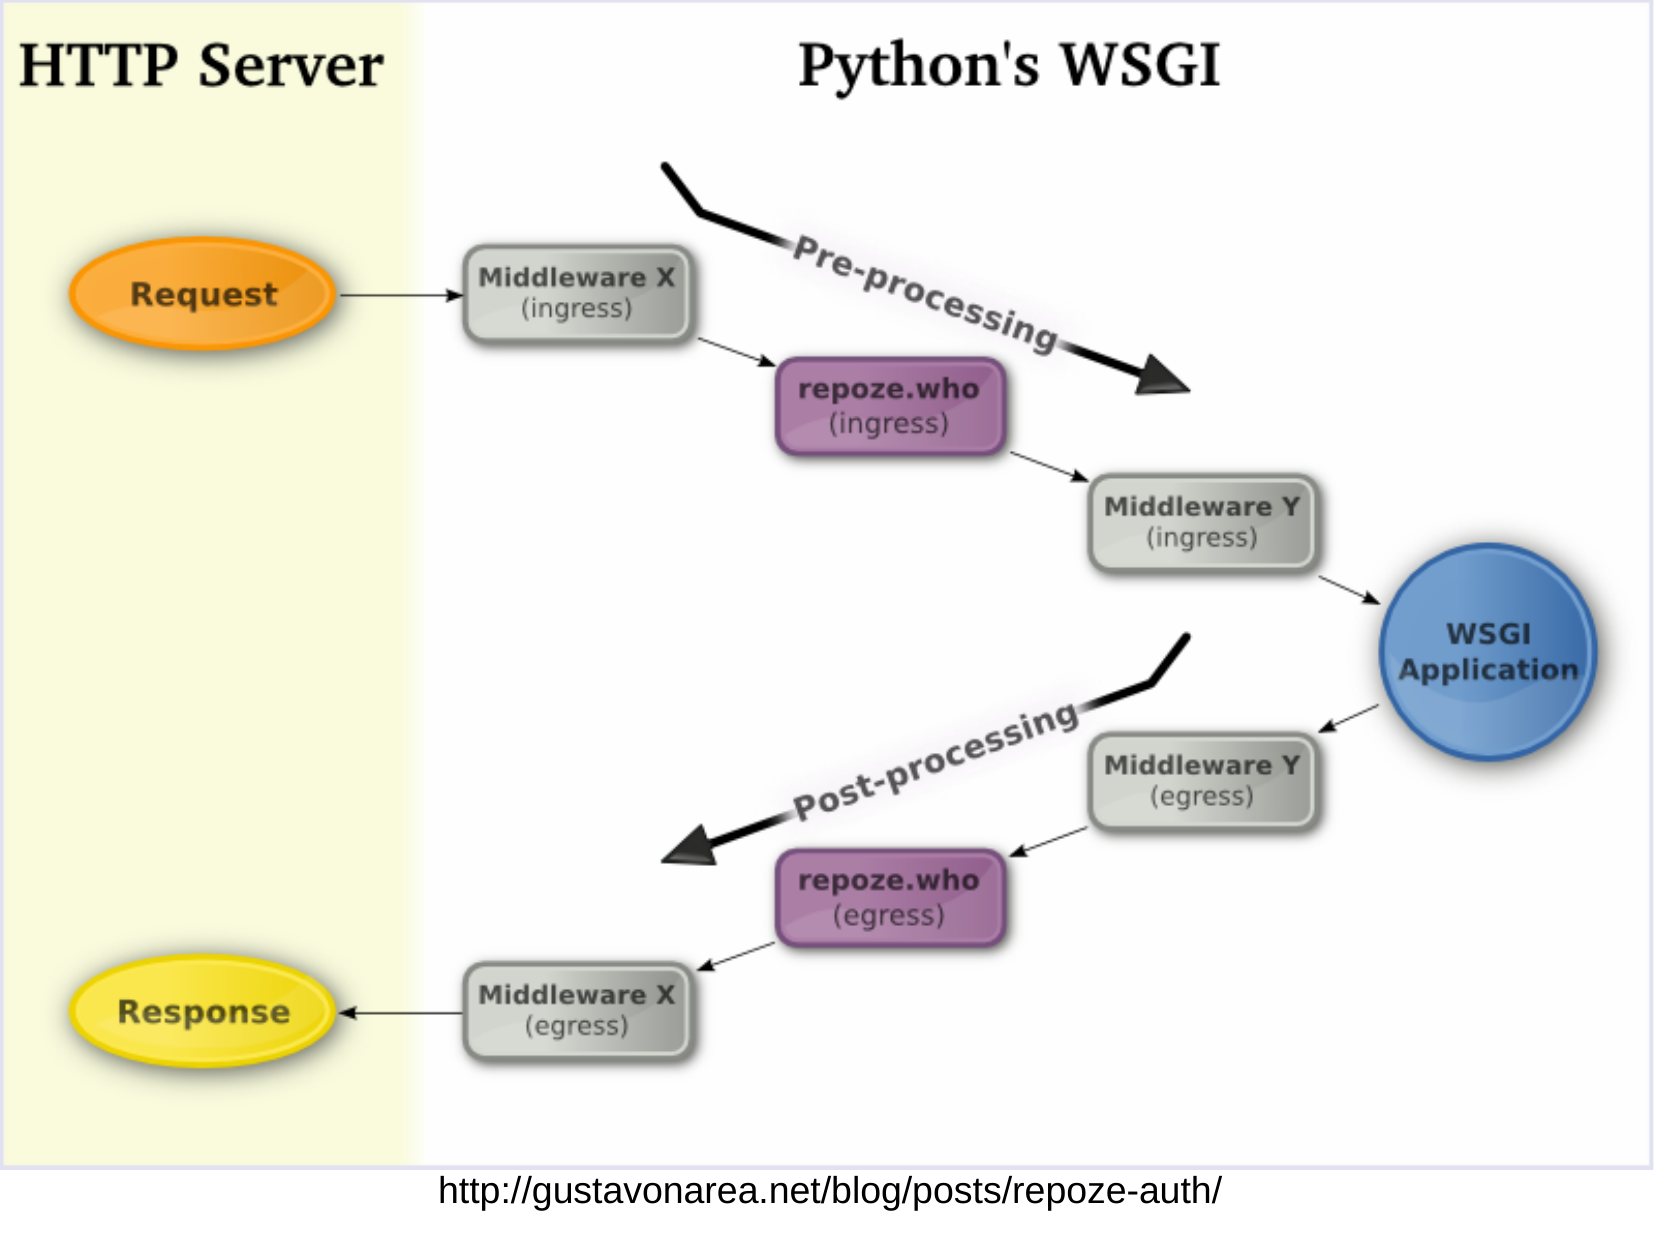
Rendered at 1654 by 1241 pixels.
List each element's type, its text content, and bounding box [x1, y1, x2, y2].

text_box http://gustavonarea.net/blog/posts/repoze-auth/ [423, 1162, 1238, 1220]
picture [0, 0, 1654, 1170]
